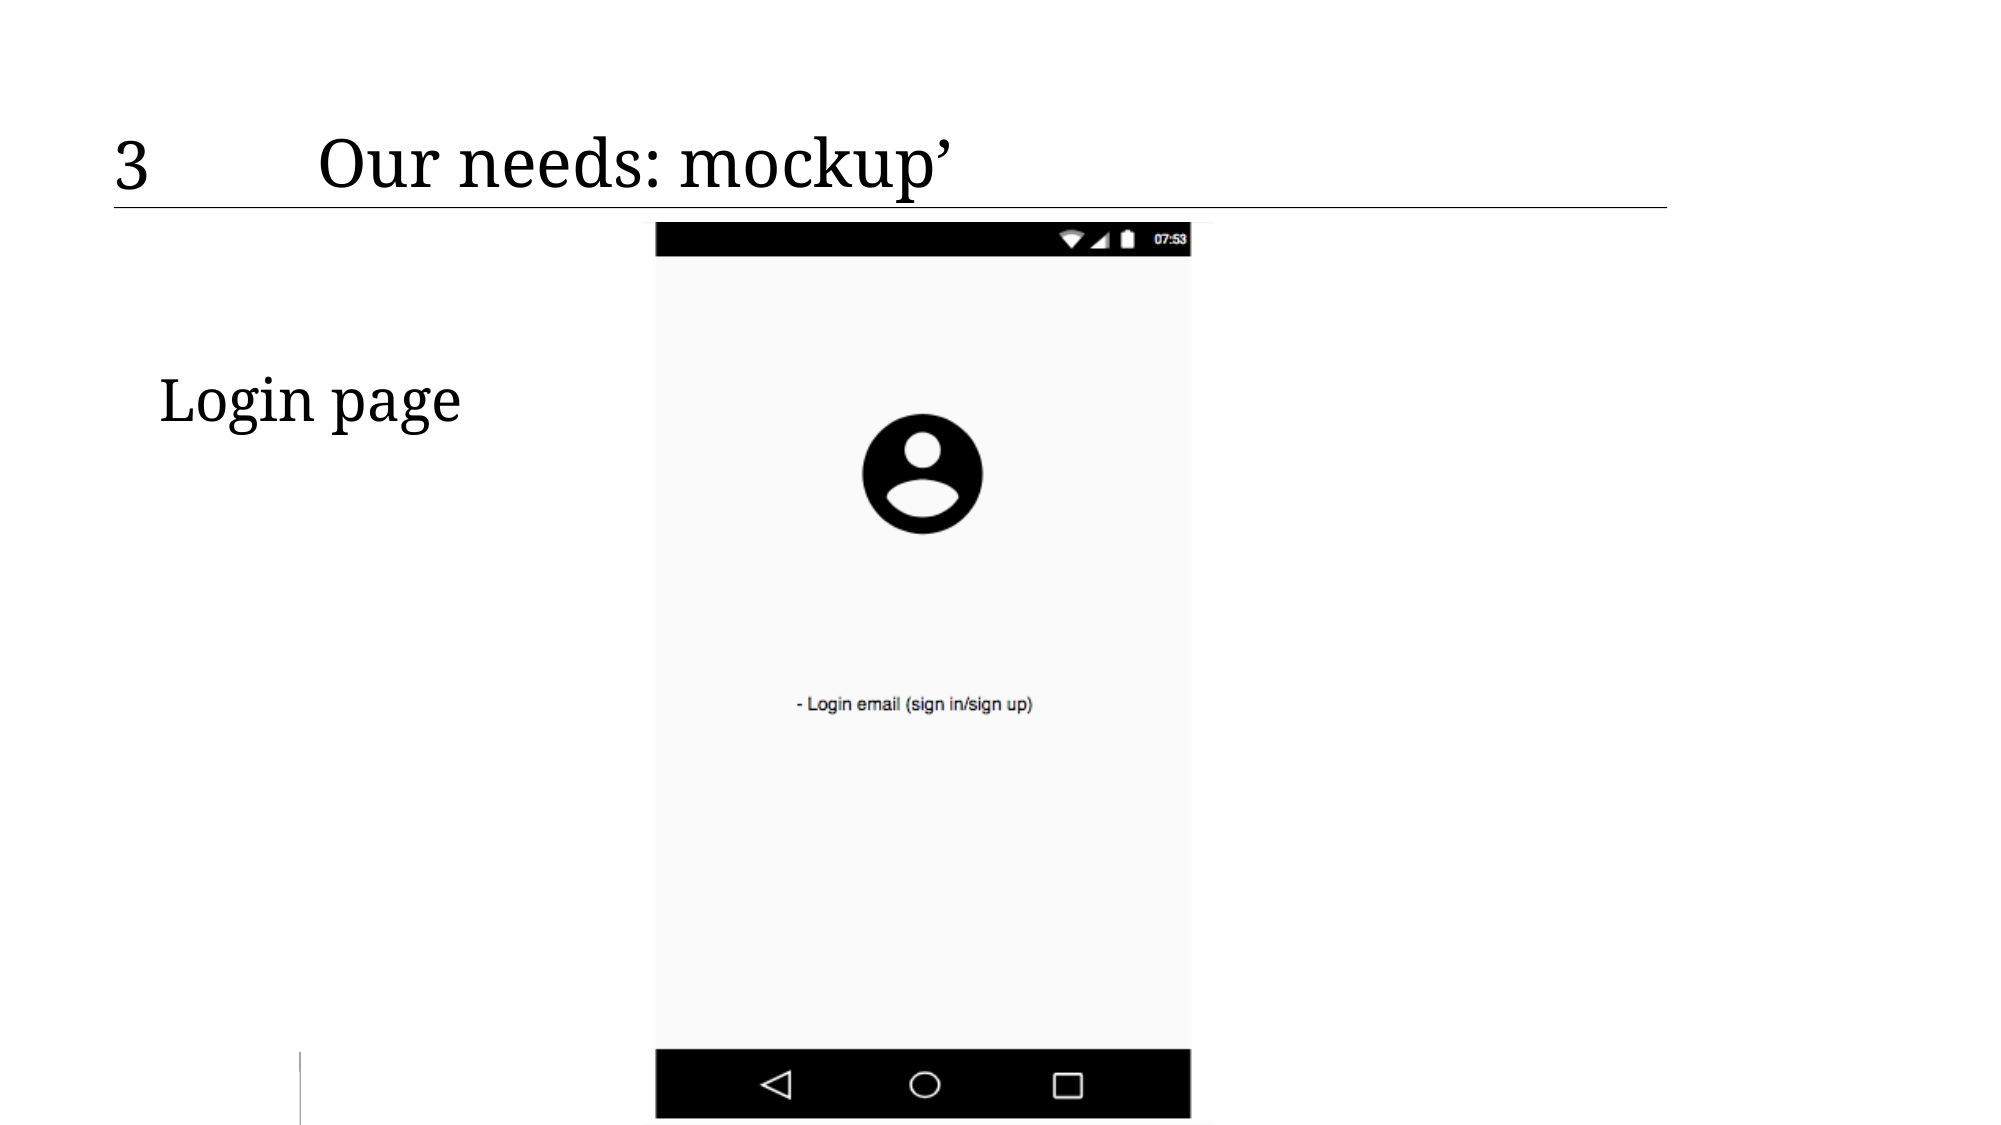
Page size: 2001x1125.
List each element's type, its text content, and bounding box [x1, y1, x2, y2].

picture [643, 222, 1214, 1125]
list Our needs: mockup’ [302, 116, 1666, 205]
list 3 [98, 119, 224, 208]
text_box Login page [144, 355, 478, 441]
